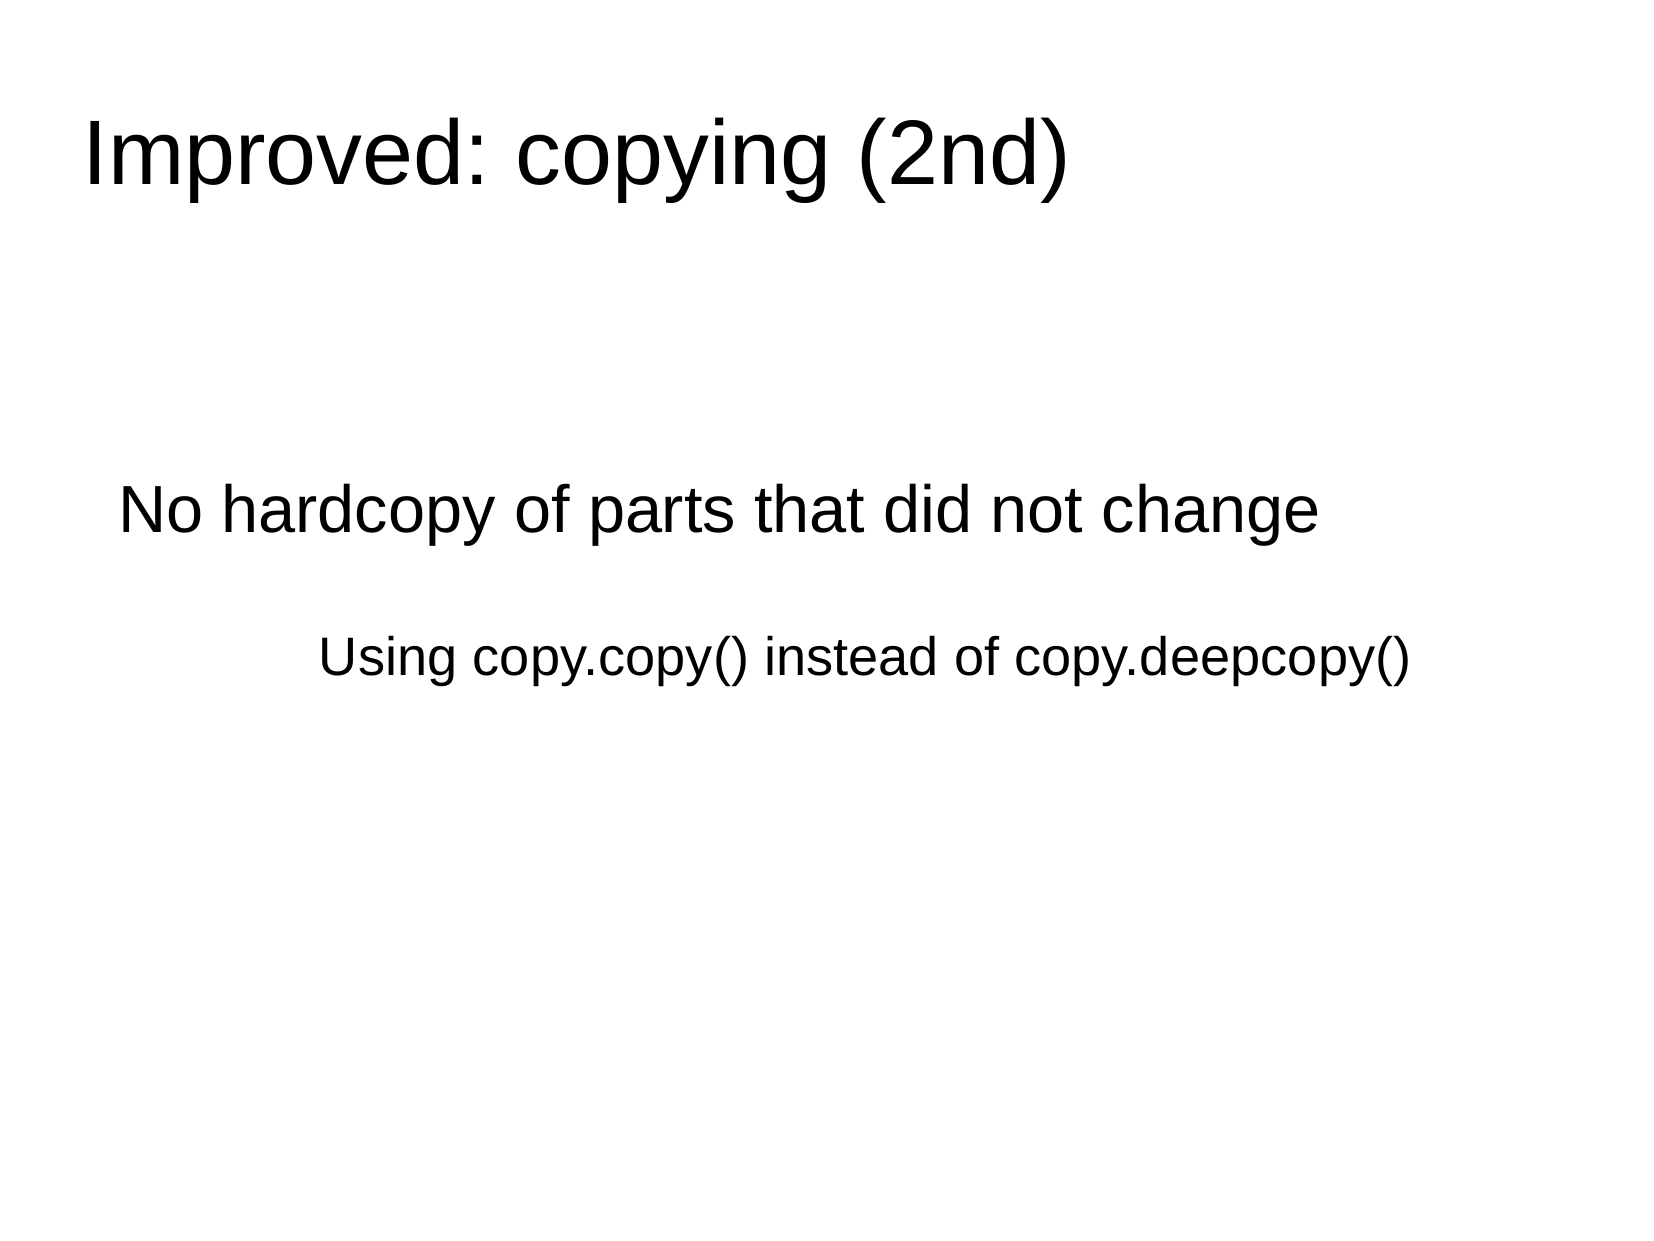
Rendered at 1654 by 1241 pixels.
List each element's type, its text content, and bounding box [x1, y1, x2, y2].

title Improved: copying (2nd) [82, 49, 1571, 257]
list Using copy.copy() instead of copy.deepcopy() [248, 625, 1654, 970]
list No hardcopy of parts that did not change [47, 472, 1542, 722]
